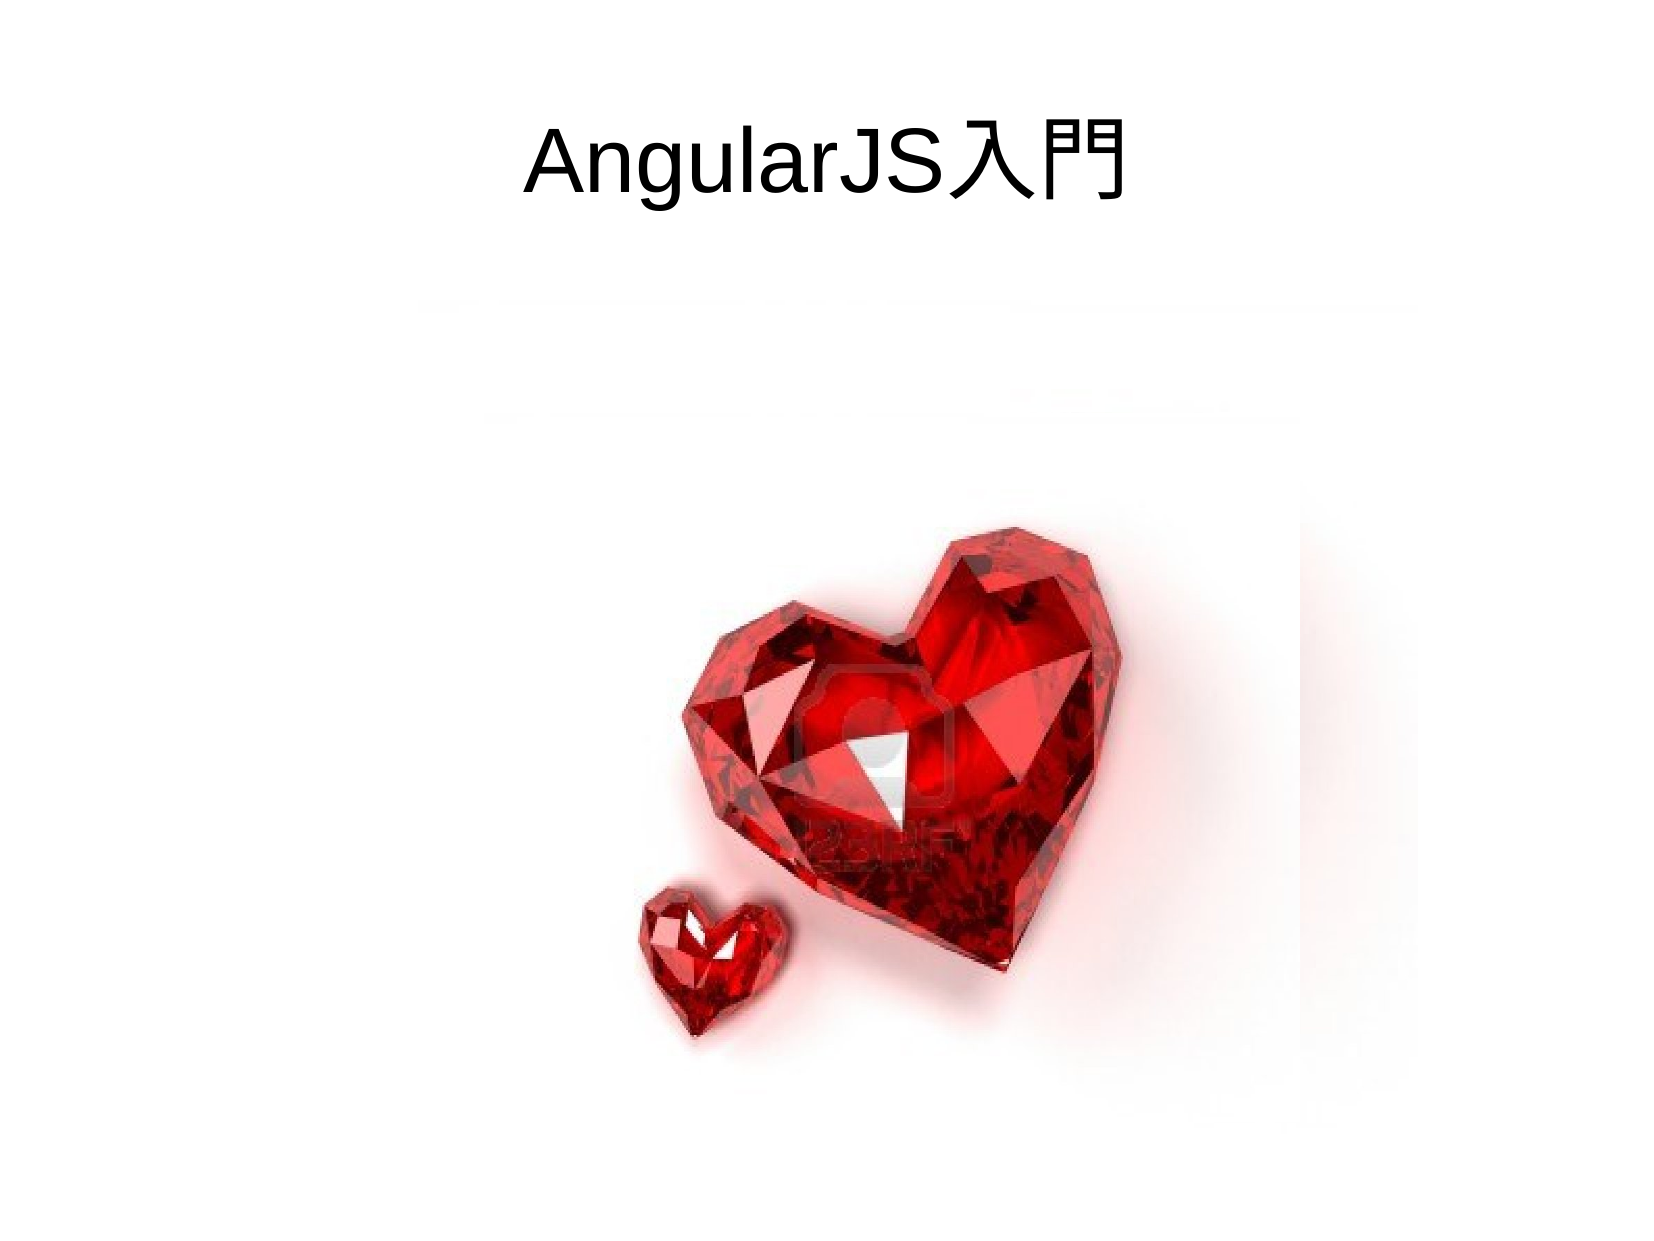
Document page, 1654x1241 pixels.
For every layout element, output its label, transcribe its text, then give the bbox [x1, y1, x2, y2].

picture [397, 300, 1418, 1134]
title AngularJS入門 [82, 49, 1571, 257]
